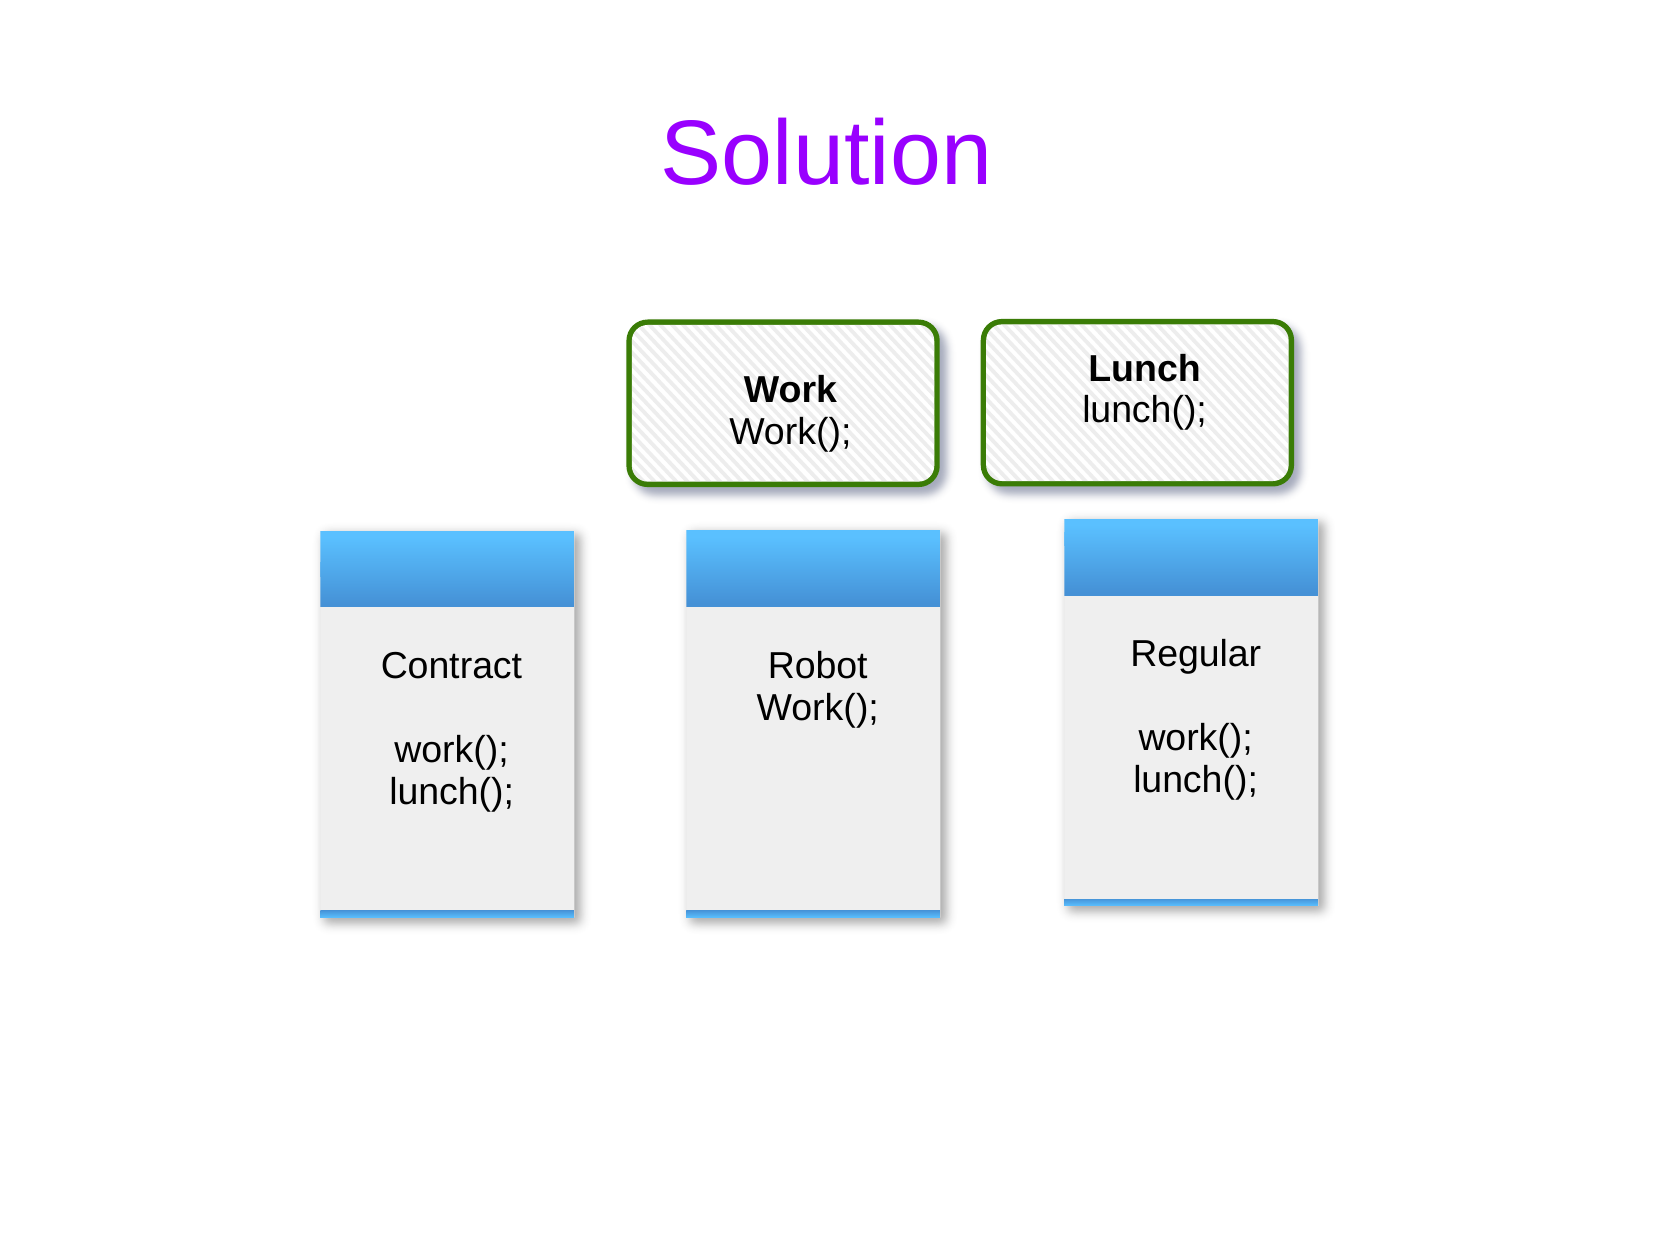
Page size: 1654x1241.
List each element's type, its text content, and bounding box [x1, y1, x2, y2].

title Solution [82, 49, 1571, 257]
picture [300, 512, 603, 945]
picture [612, 308, 1347, 945]
